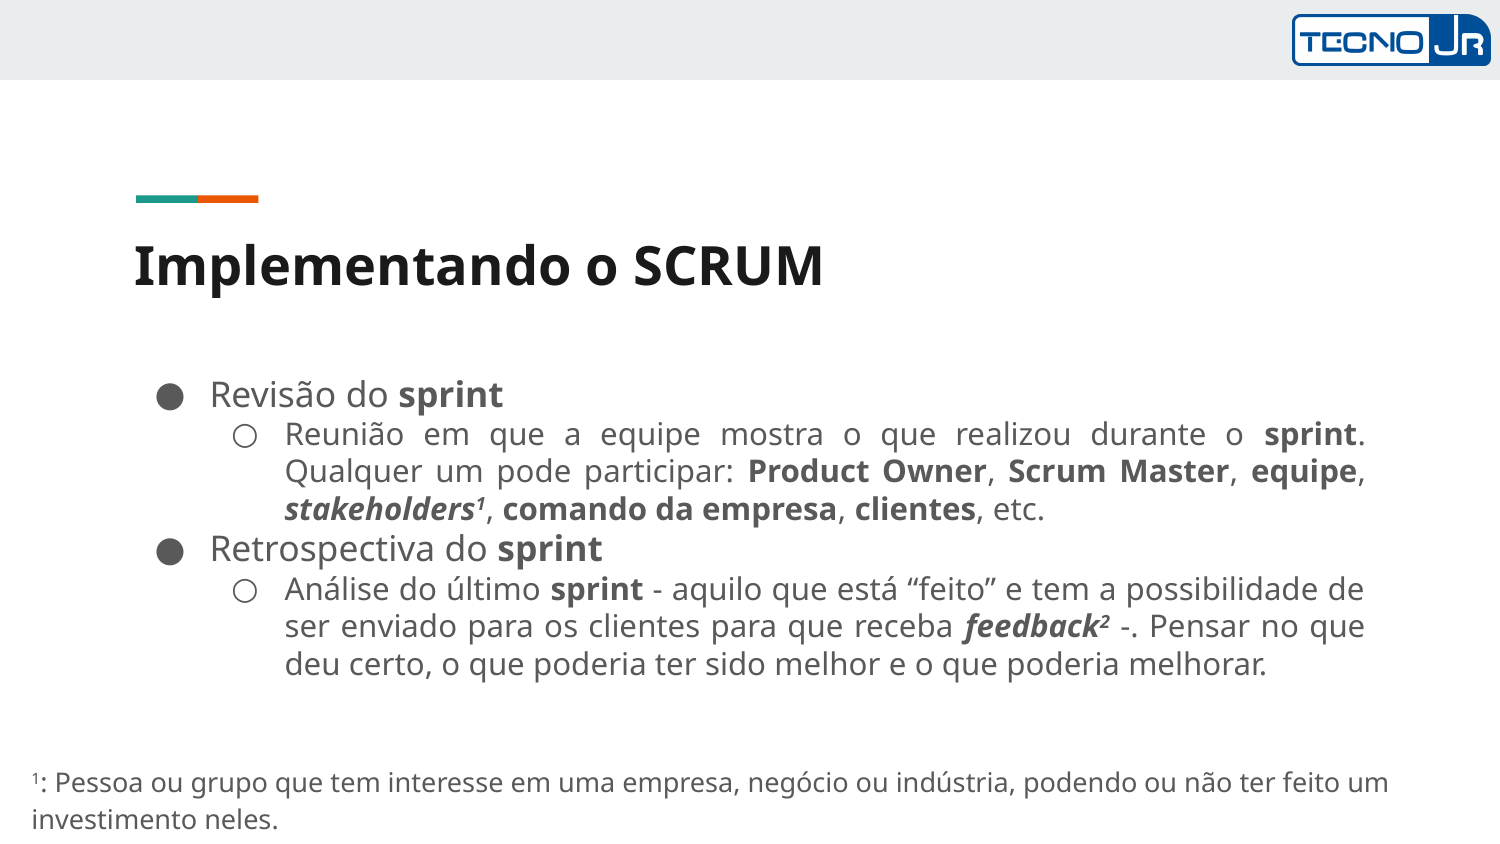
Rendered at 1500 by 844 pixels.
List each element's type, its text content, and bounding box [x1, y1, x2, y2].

list Revisão do sprint Reunião em que a equipe mostra o que realizou durante o sprint. Qualquer um pode participar: Product Owner, Scrum Master, equipe, stakeholders1, comando da empresa, clientes, etc. Retrospectiva do sprint Análise do último sprint - aquilo que está “feito” e tem a possibilidade de ser enviado para os clientes para que receba feedback2 -. Pensar no que deu certo, o que poderia ter sido melhor e o que poderia melhorar. [119, 341, 1381, 712]
title Implementando o SCRUM [119, 216, 1381, 305]
text_box 1: Pessoa ou grupo que tem interesse em uma empresa, negócio ou indústria, podendo ou não ter feito um investimento neles. 2: Resposta que um emissor obtém do receptor em relação a uma transmissão. [16, 745, 1488, 834]
picture [1292, 14, 1491, 66]
